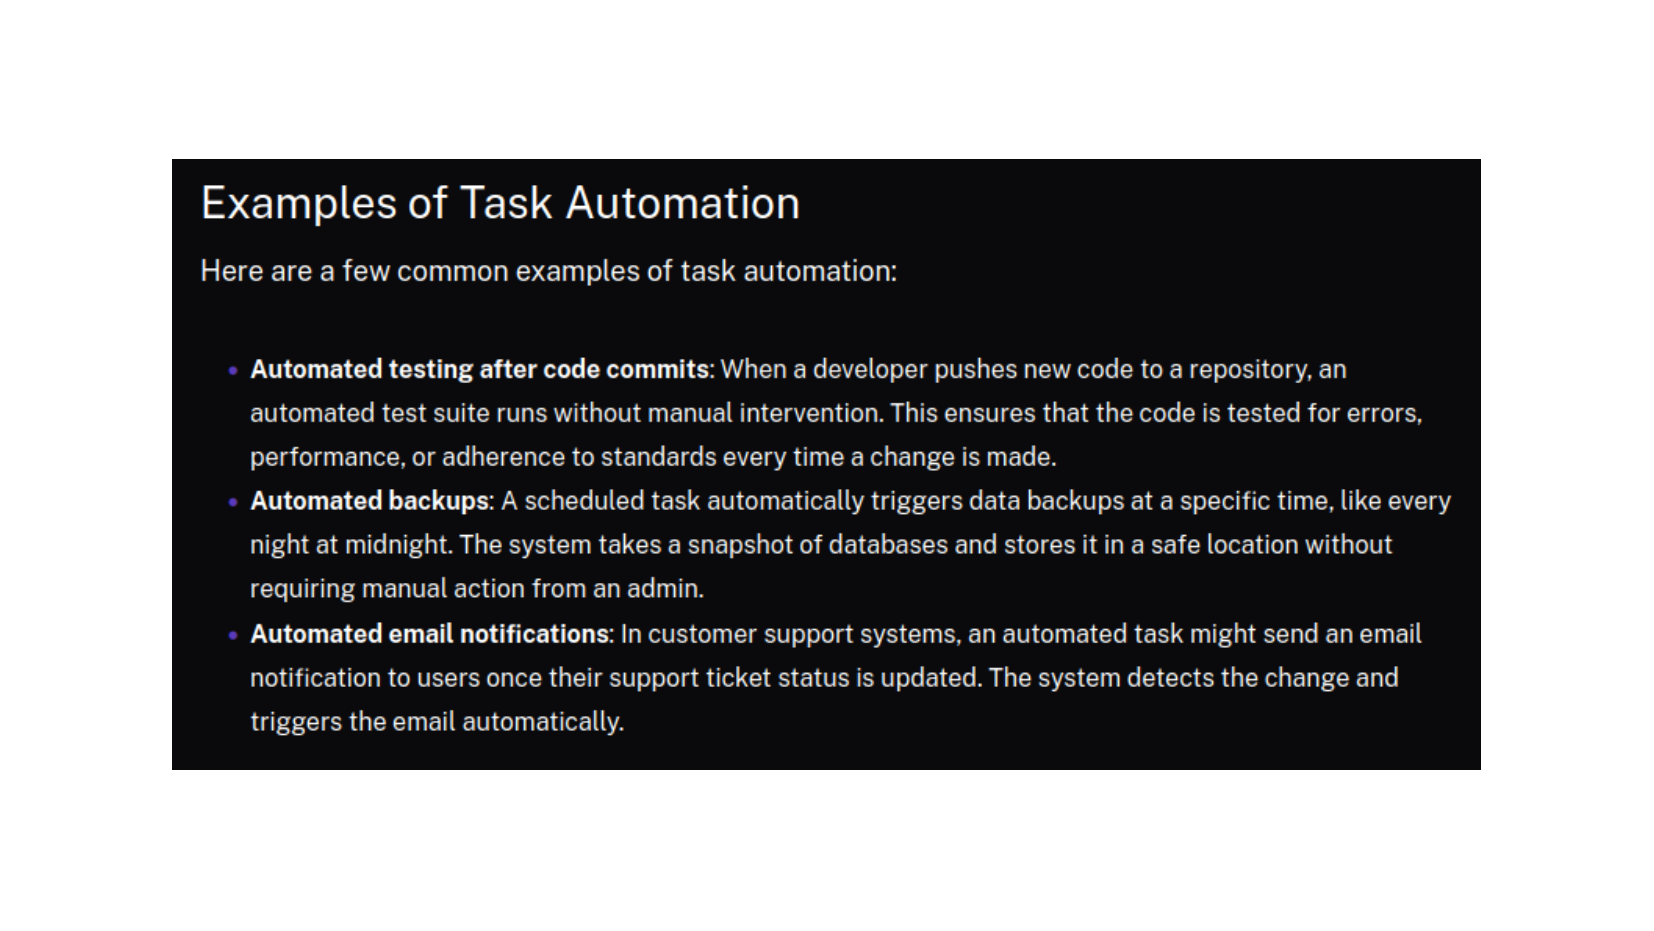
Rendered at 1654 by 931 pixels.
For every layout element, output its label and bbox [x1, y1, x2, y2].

picture [172, 159, 1481, 770]
